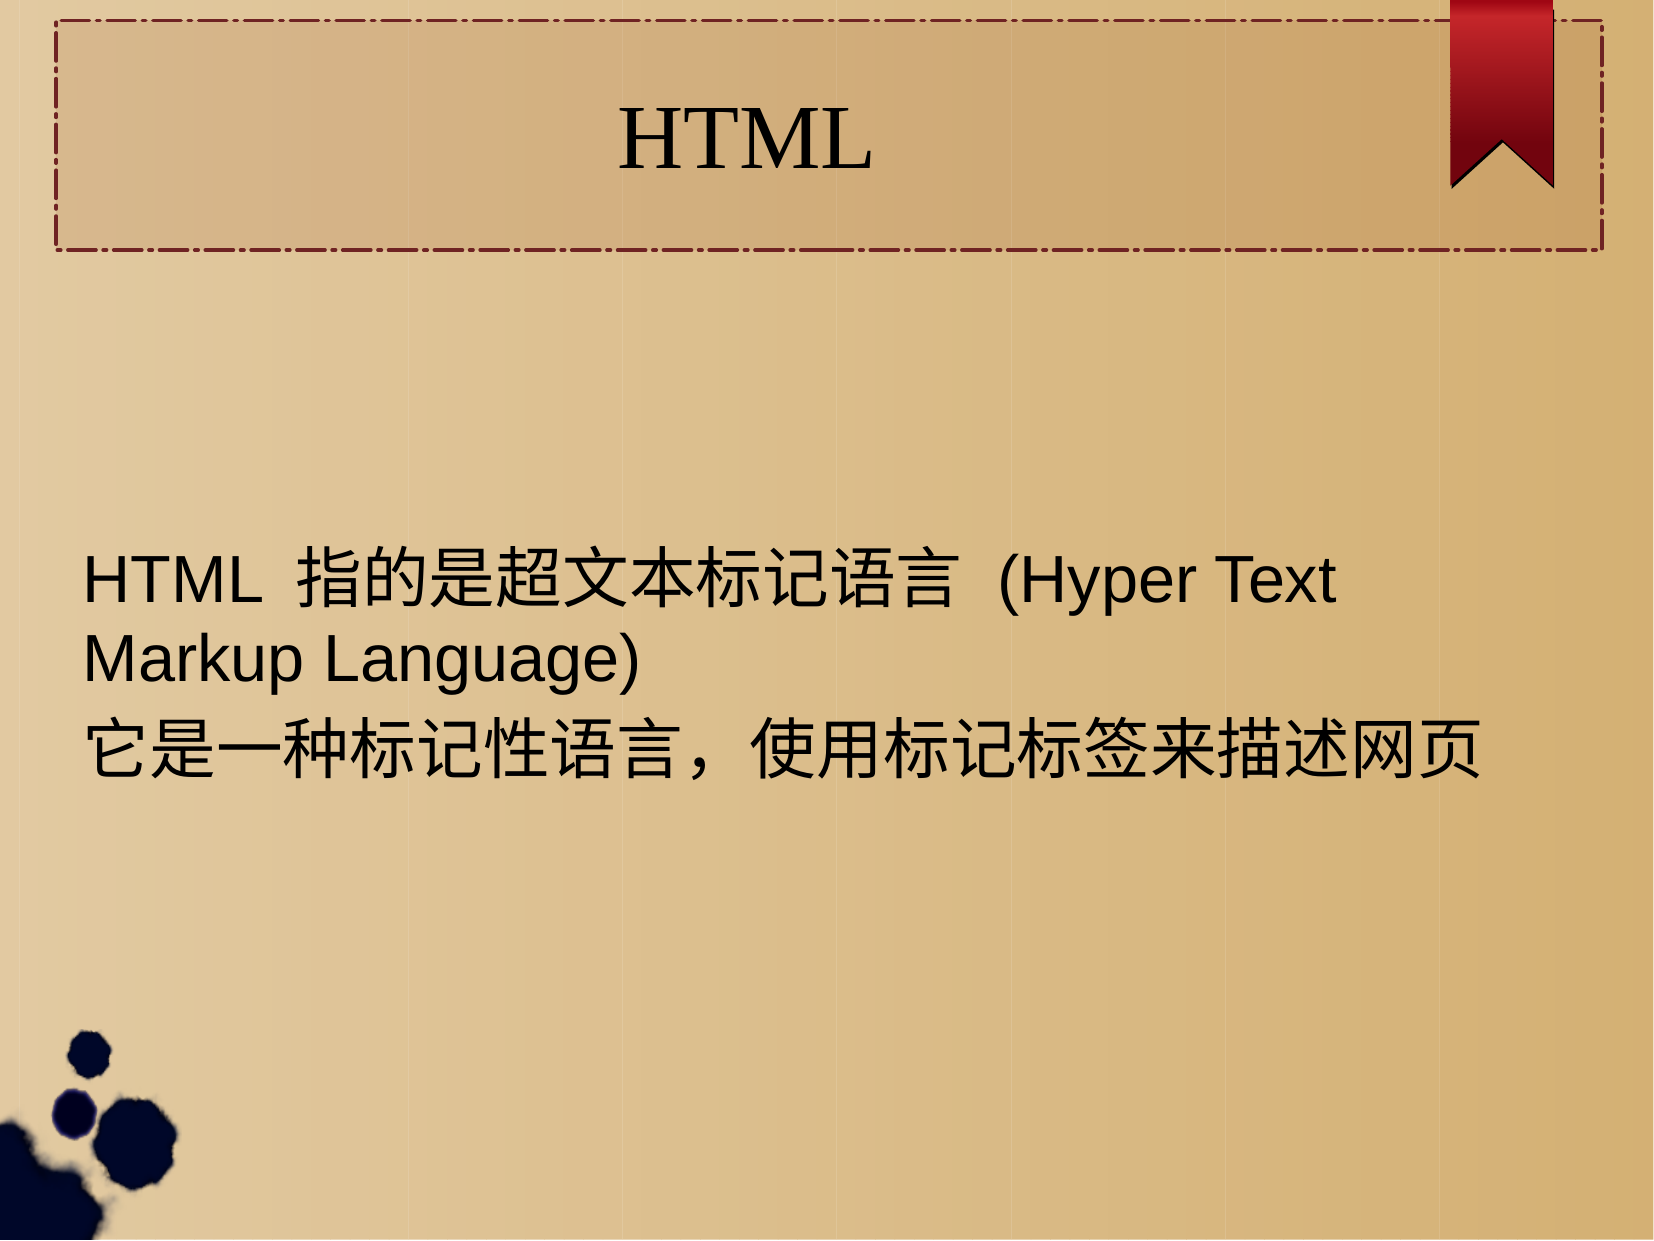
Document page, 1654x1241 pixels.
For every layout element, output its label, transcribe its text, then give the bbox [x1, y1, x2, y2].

title HTML [82, 47, 1412, 229]
subtitle HTML 指的是超文本标记语言 (Hyper Text Markup Language) 它是一种标记性语言，使用标记标签来描述网页 [82, 299, 1571, 1019]
